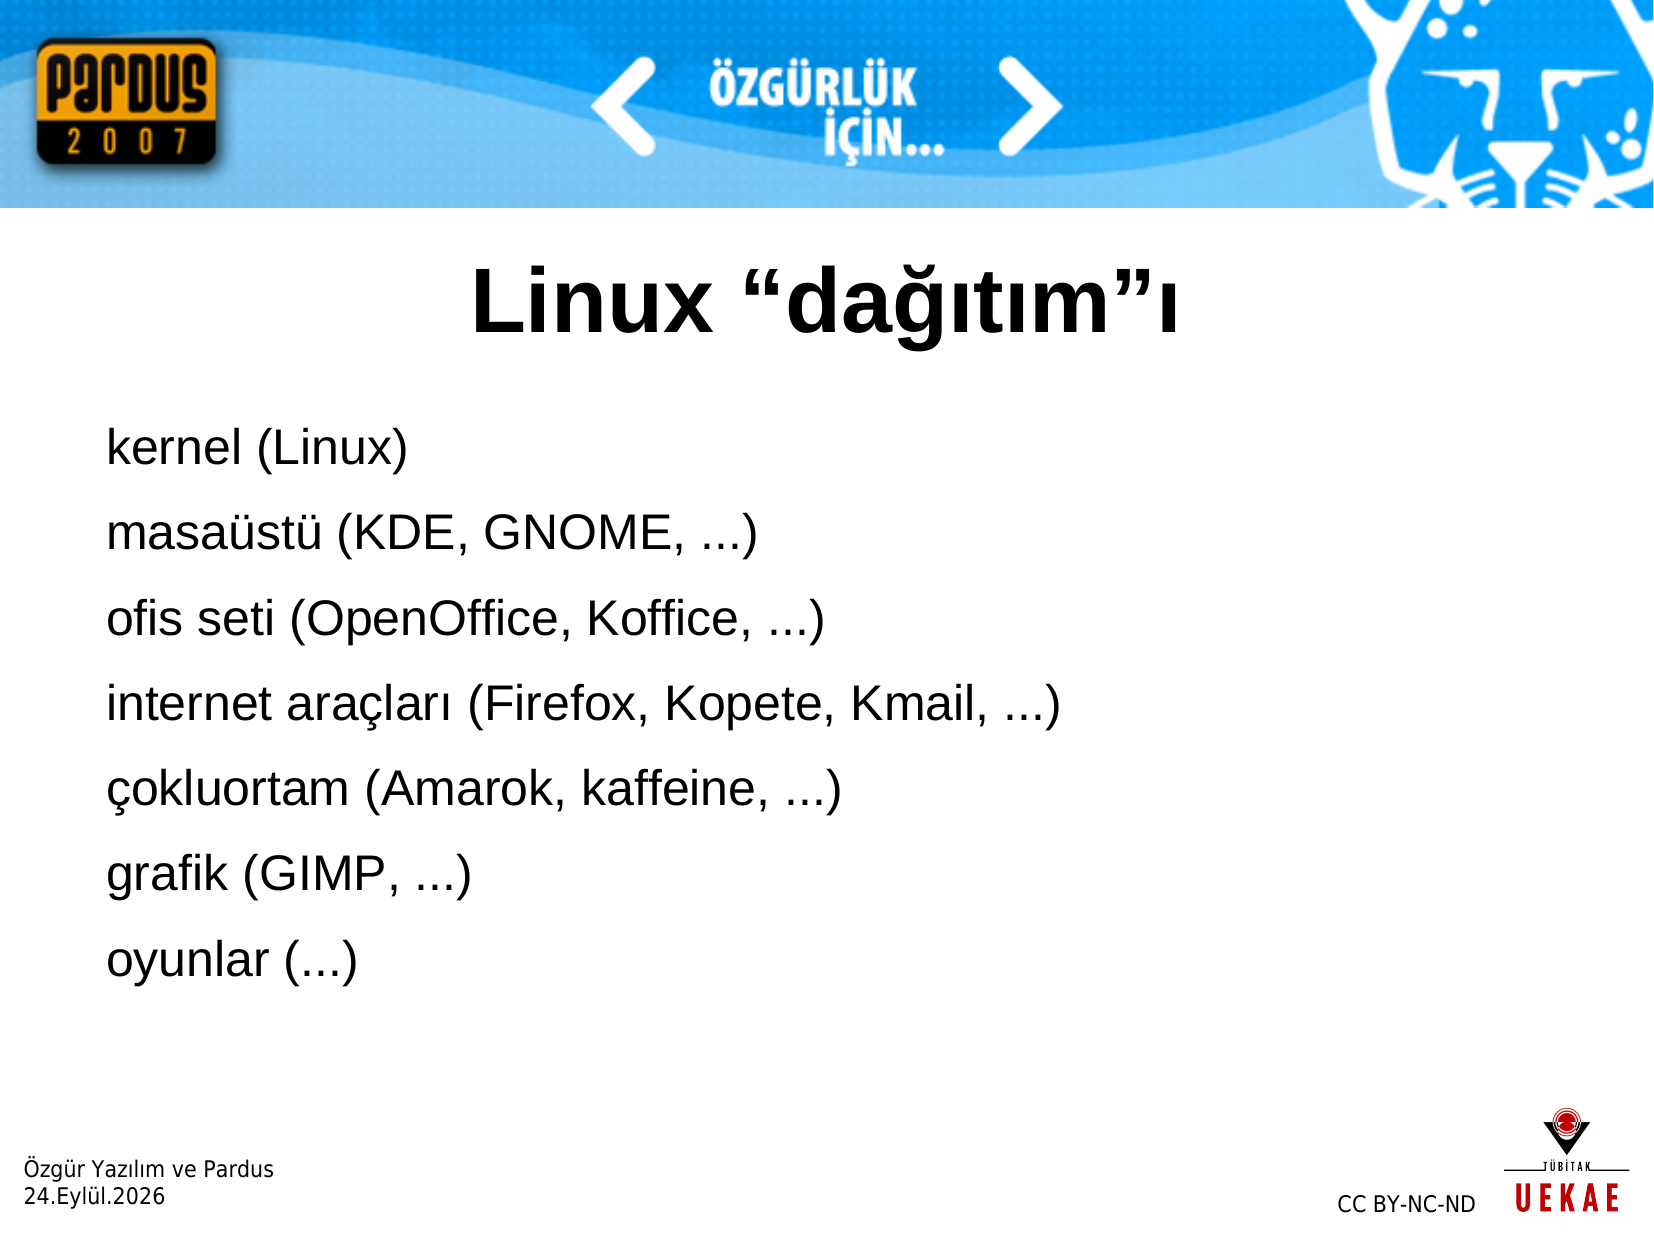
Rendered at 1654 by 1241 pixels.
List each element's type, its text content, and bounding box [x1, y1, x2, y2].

picture [0, 0, 1654, 208]
picture [1500, 1104, 1634, 1215]
list kernel (Linux) masaüstü (KDE, GNOME, ...) ofis seti (OpenOffice, Koffice, ...) internet araçları (Firefox, Kopete, Kmail, ...) çokluortam (Amarok, kaffeine, ...) grafik (GIMP, ...) oyunlar (...) [88, 419, 1571, 1056]
title Linux “dağıtım”ı [82, 197, 1571, 405]
